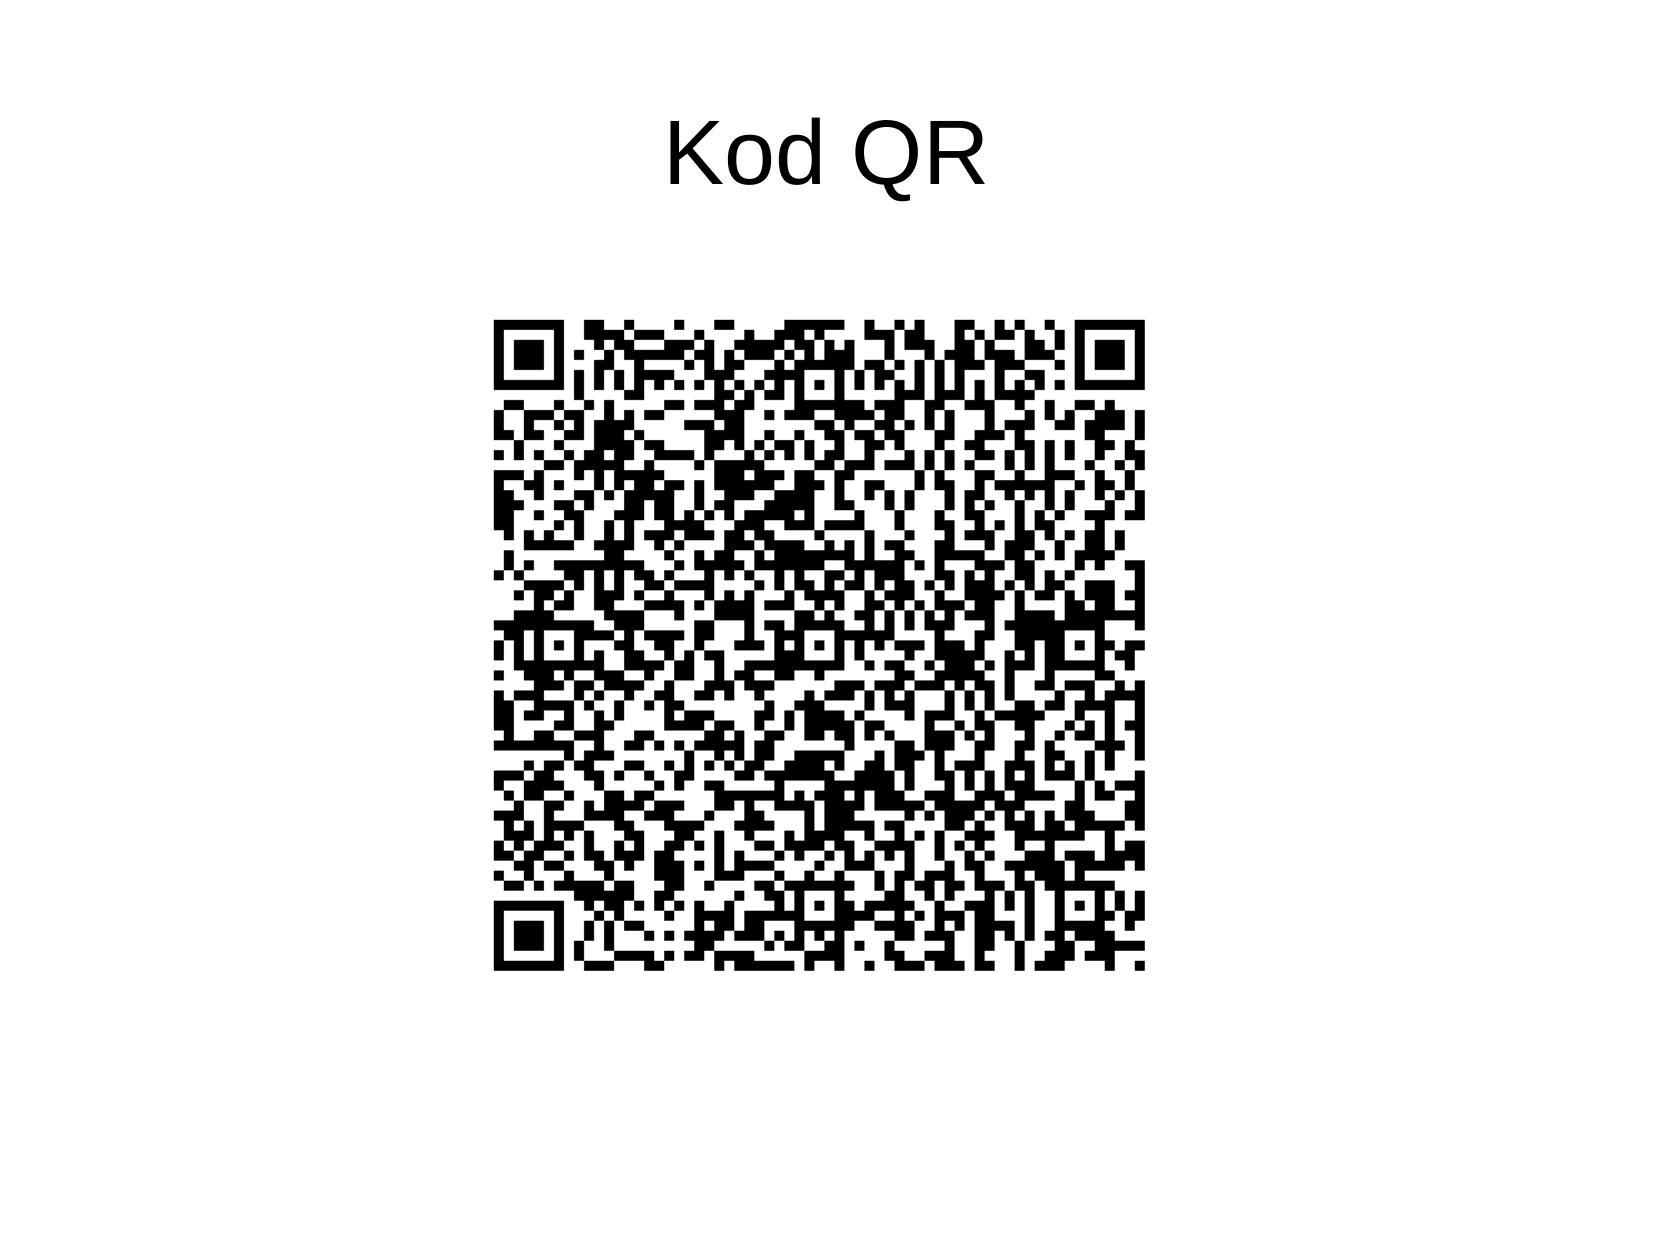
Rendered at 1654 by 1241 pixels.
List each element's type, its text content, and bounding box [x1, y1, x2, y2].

picture [484, 310, 1155, 981]
title Kod QR [82, 49, 1571, 257]
